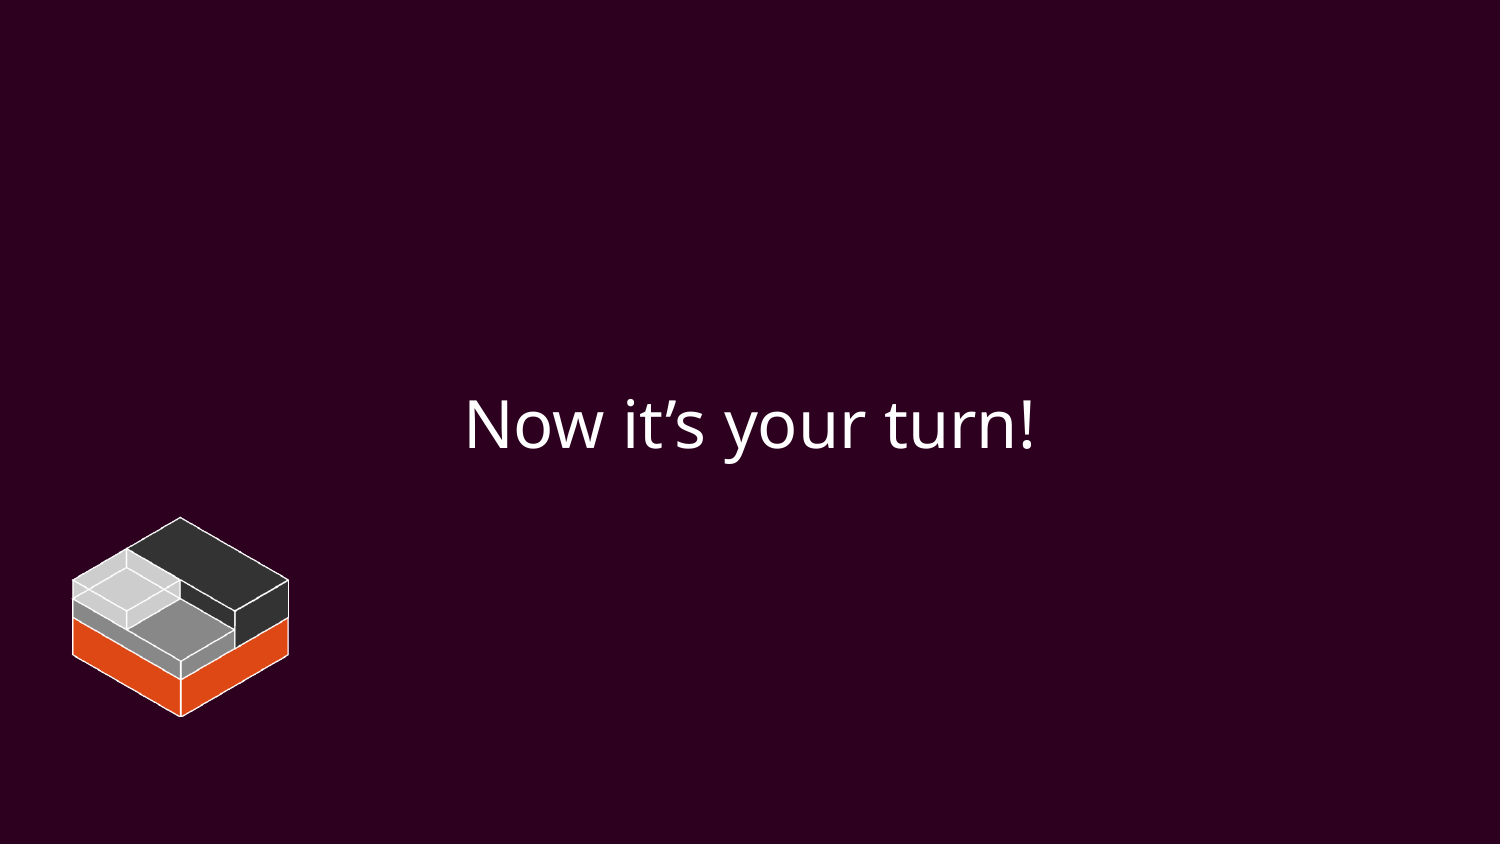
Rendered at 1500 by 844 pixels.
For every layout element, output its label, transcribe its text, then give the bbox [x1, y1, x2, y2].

title Now it’s your turn! [112, 326, 1388, 517]
picture [71, 516, 289, 717]
